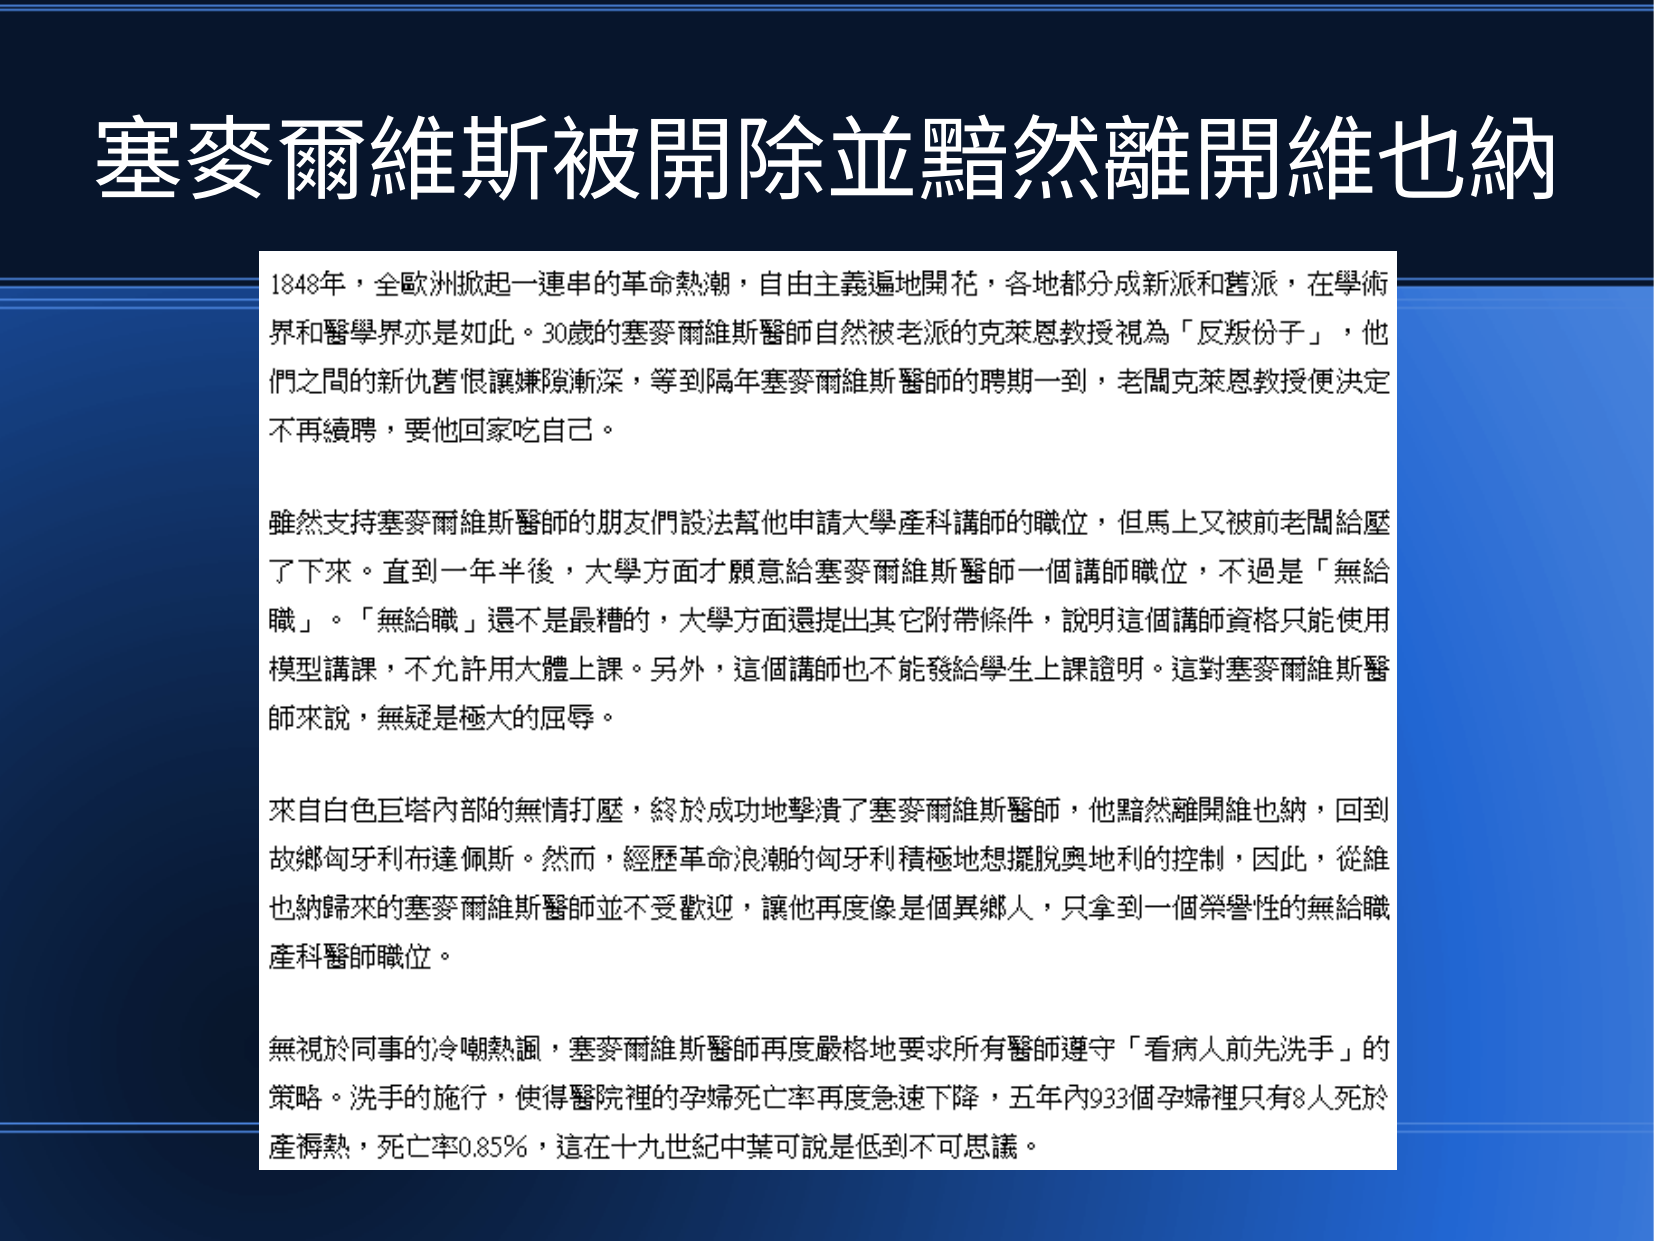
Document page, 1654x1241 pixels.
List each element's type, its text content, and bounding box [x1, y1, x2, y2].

picture [0, 0, 1654, 1241]
title 塞麥爾維斯被開除並黯然離開維也納 [82, 49, 1571, 257]
